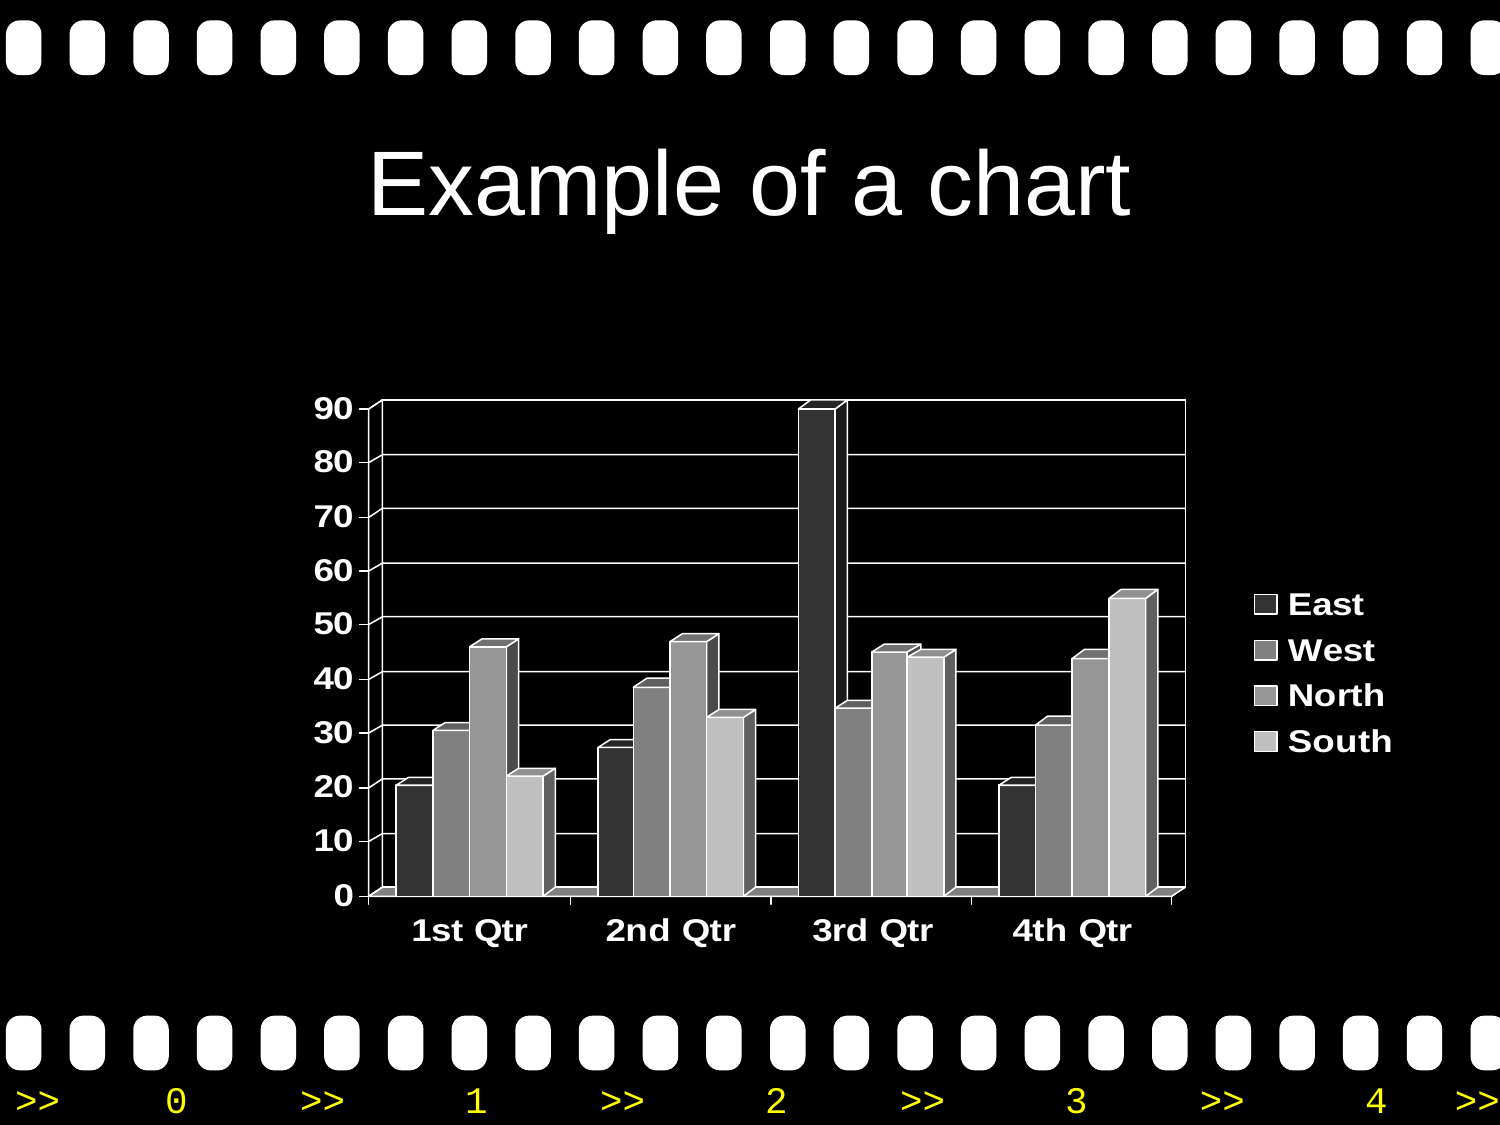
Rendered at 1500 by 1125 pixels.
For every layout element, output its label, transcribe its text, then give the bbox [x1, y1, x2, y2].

chart [244, 360, 1415, 982]
title Example of a chart [75, 90, 1426, 278]
